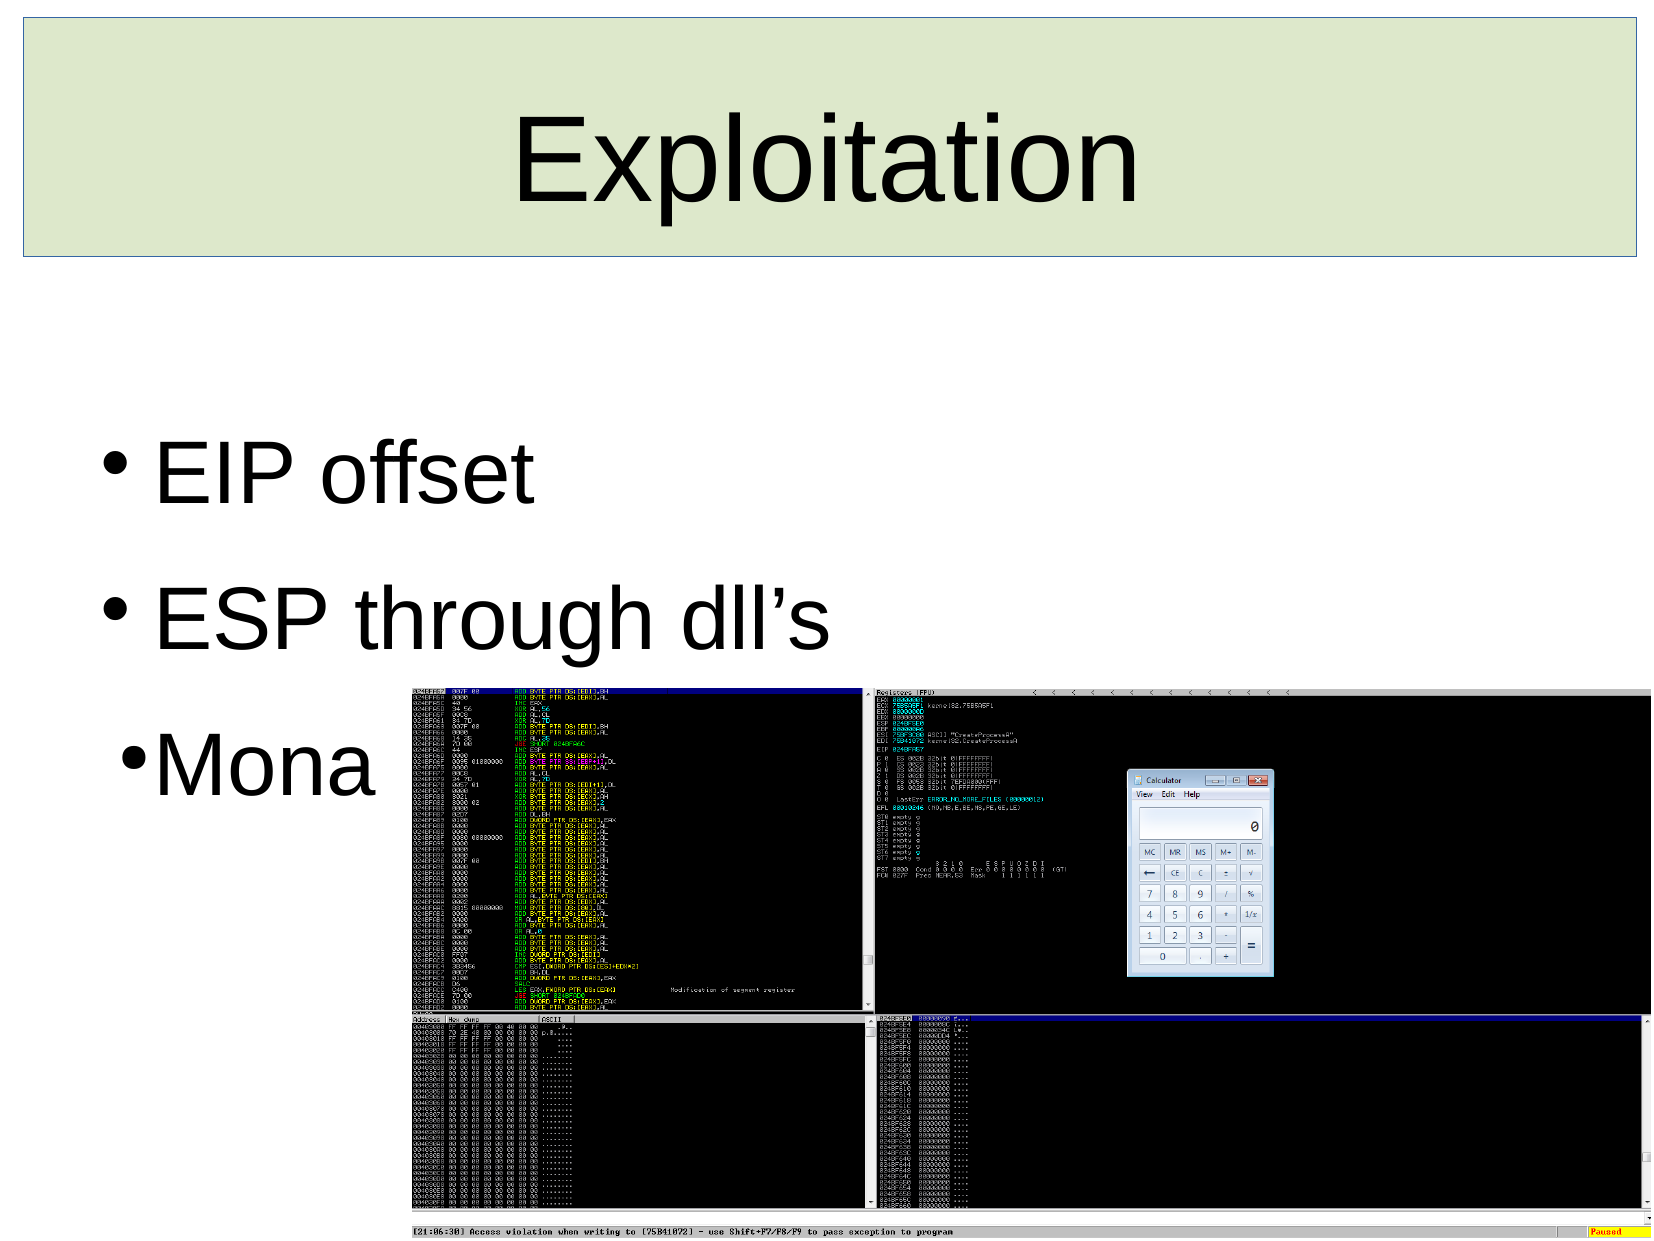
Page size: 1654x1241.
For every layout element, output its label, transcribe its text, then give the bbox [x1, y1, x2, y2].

picture [412, 688, 1651, 1238]
text_box Exploitation [82, 49, 1571, 257]
text_box [23, 17, 1637, 257]
text_box EIP offset ESP through dll’s Mona [82, 414, 1571, 1134]
